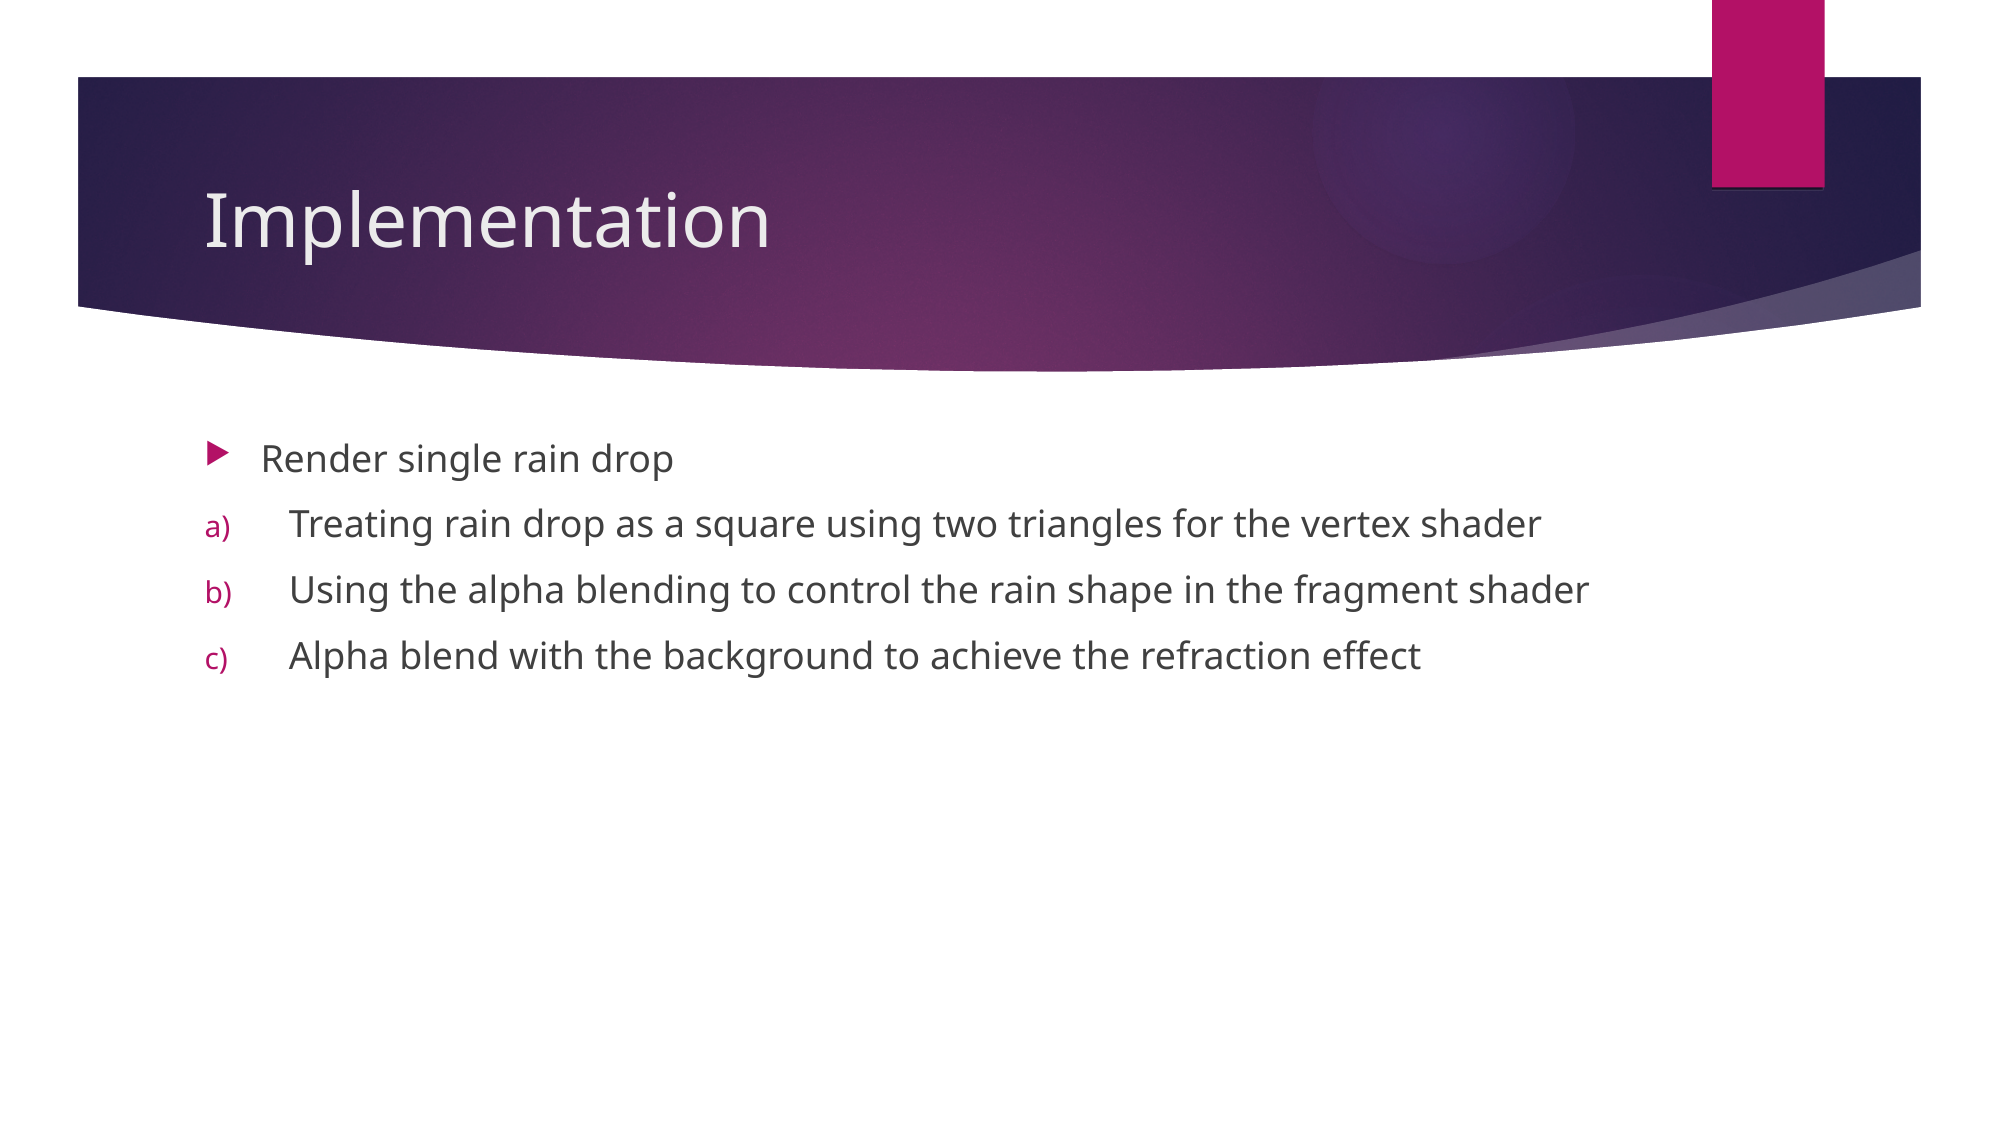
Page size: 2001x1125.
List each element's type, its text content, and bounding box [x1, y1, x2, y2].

title Implementation [189, 159, 1627, 276]
picture [79, 78, 1920, 371]
list Render single rain drop Treating rain drop as a square using two triangles for the vertex shader Using the alpha blending to control the rain shape in the fragment shader Alpha blend with the background to achieve the refraction effect [189, 427, 1638, 988]
